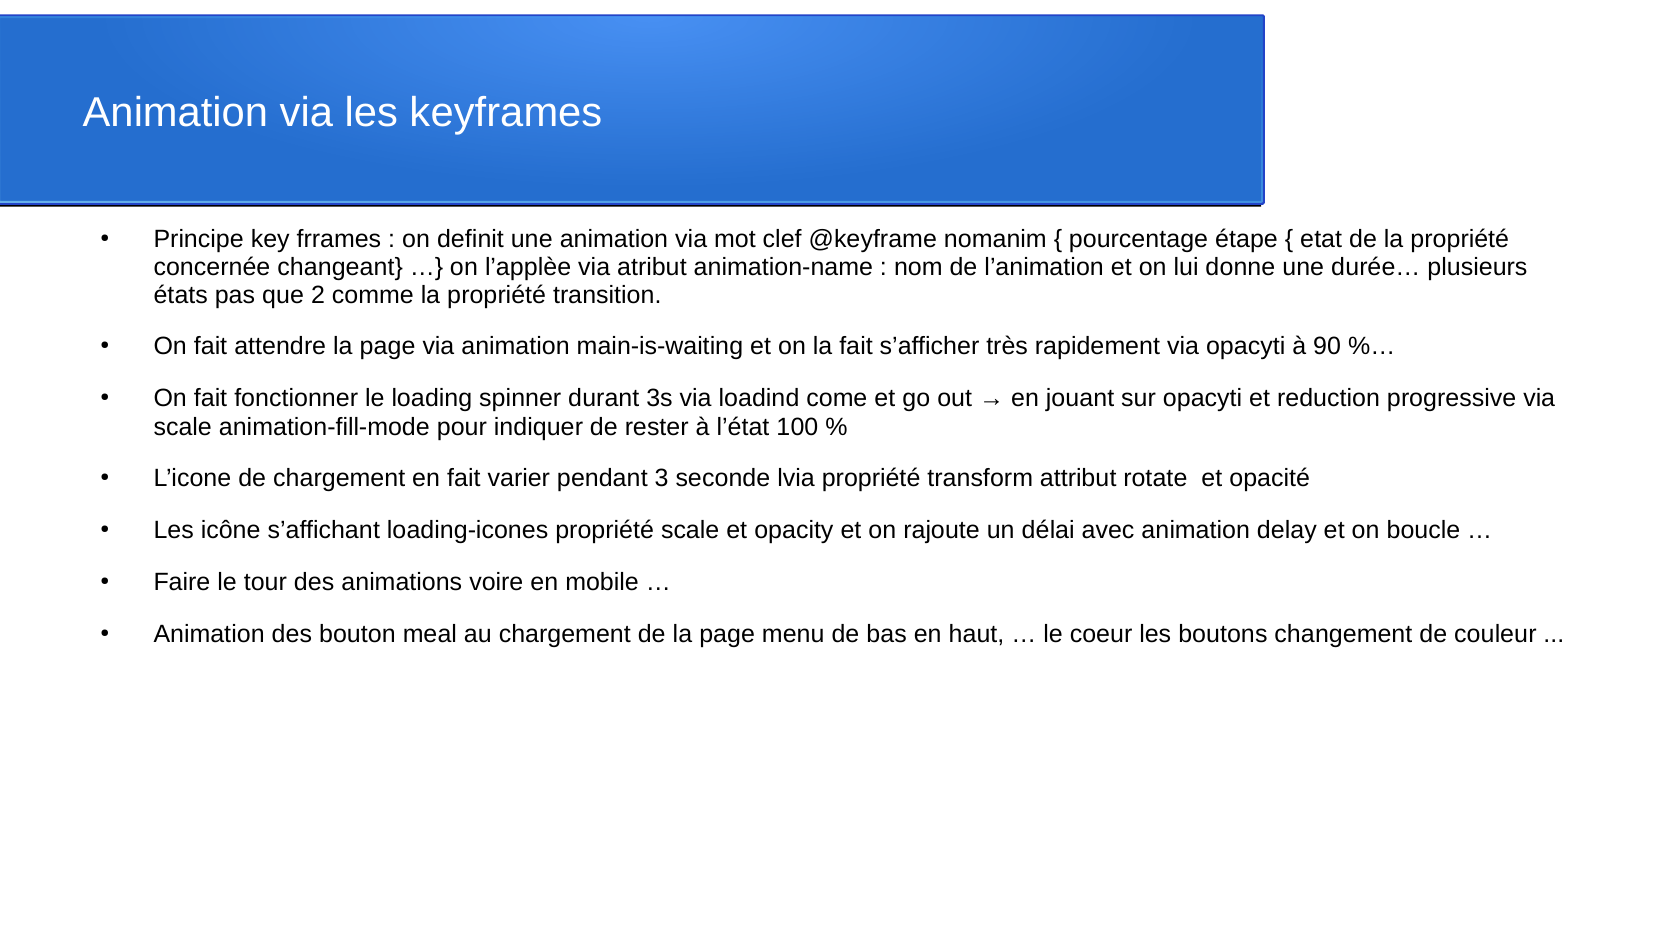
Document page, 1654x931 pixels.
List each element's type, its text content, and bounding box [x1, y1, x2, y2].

title Animation via les keyframes [82, 35, 1235, 189]
list Principe key frrames : on definit une animation via mot clef @keyframe nomanim { pourcentage étape { etat de la propriété concernée changeant} …} on l’applèe via atribut animation-name : nom de l’animation et on lui donne une durée… plusieurs états pas que 2 comme la propriété transition. On fait attendre la page via animation main-is-waiting et on la fait s’afficher très rapidement via opacyti à 90 %… On fait fonctionner le loading spinner durant 3s via loadind come et go out → en jouant sur opacyti et reduction progressive via scale animation-fill-mode pour indiquer de rester à l’état 100 % L’icone de chargement en fait varier pendant 3 seconde lvia propriété transform attribut rotate et opacité Les icône s’affichant loading-icones propriété scale et opacity et on rajoute un délai avec animation delay et on boucle … Faire le tour des animations voire en mobile … Animation des bouton meal au chargement de la page menu de bas en haut, … le coeur les boutons changement de couleur ... [82, 224, 1571, 764]
